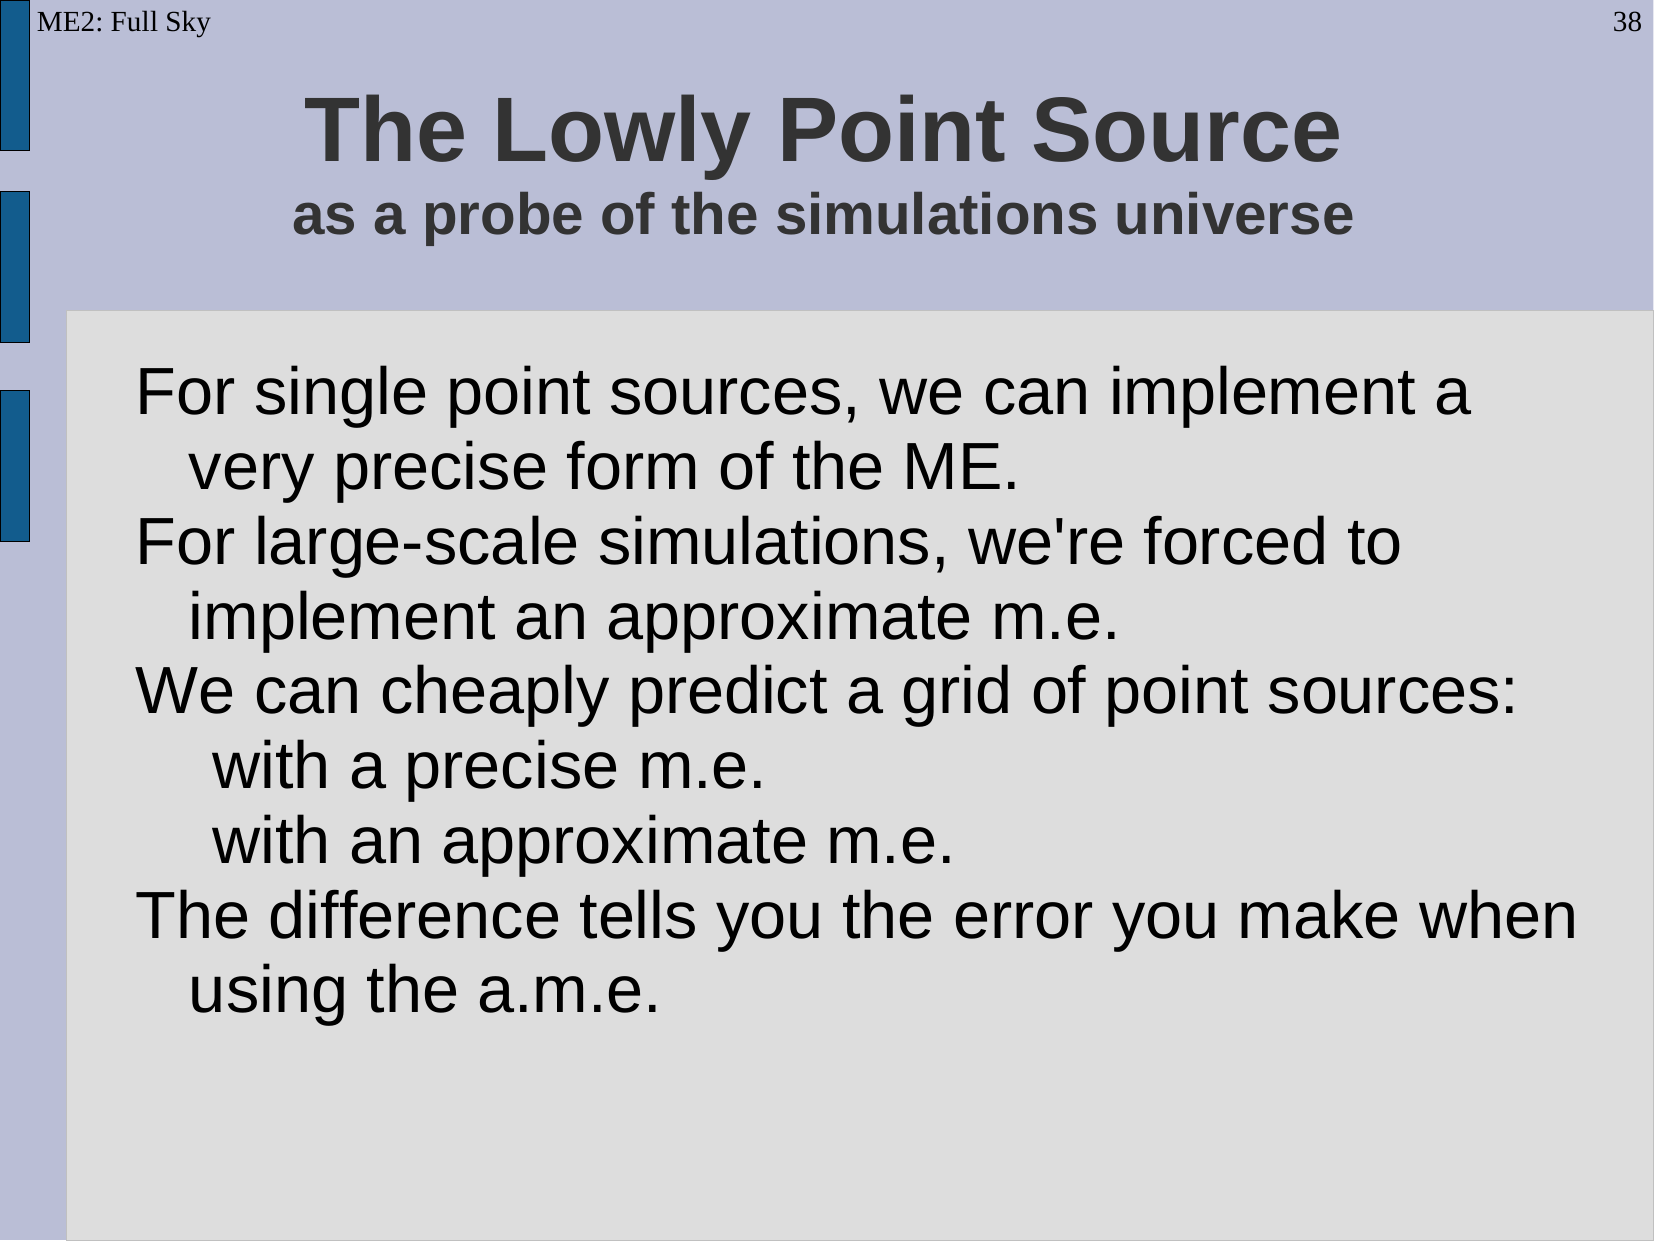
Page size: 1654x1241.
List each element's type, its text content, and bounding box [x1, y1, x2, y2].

title The Lowly Point Source as a probe of the simulations universe [118, 59, 1531, 267]
list For single point sources, we can implement a very precise form of the ME. For large-scale simulations, we're forced to implement an approximate m.e. We can cheaply predict a grid of point sources: with a precise m.e. with an approximate m.e. The difference tells you the error you make when using the a.m.e. [118, 354, 1595, 1133]
